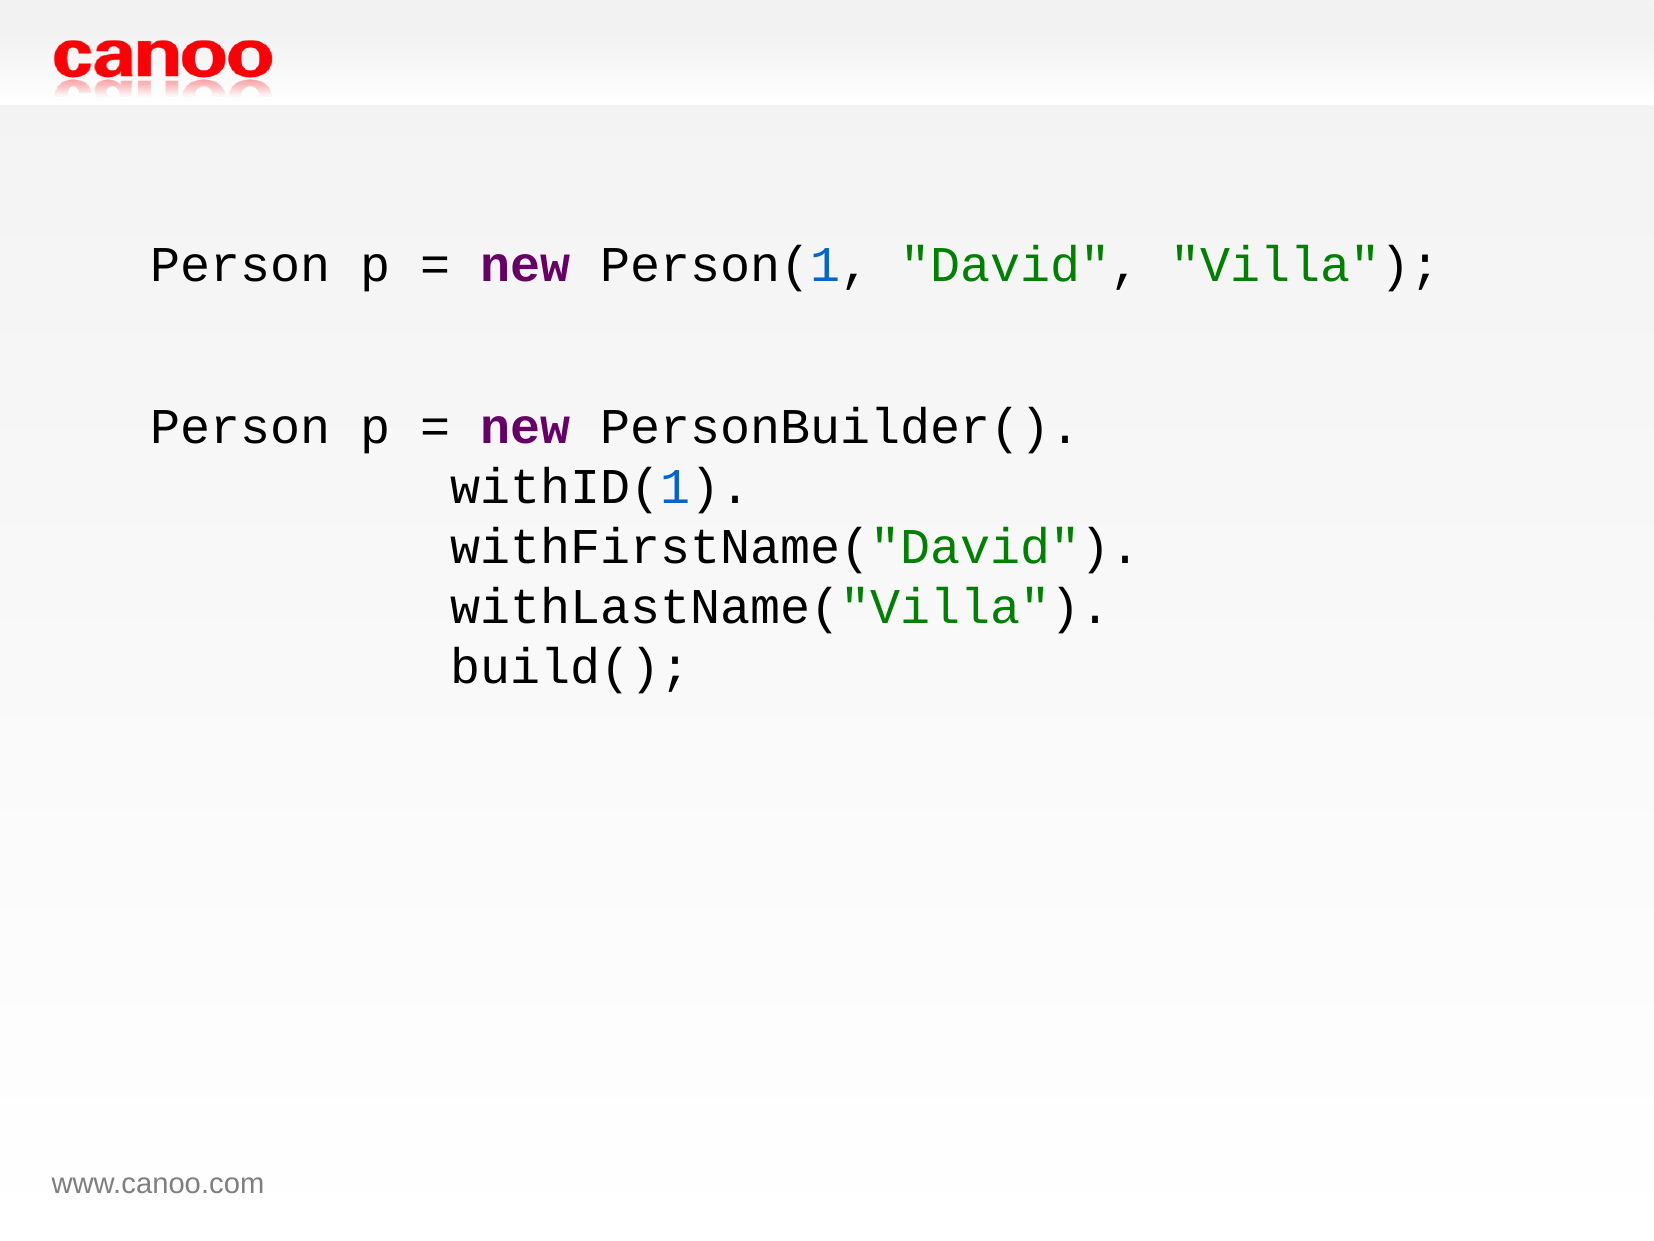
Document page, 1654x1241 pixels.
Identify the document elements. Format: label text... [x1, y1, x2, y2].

picture [51, 37, 273, 119]
subtitle Person p = new Person(1, "David", "Villa"); Person p = new PersonBuilder(). withID(1). withFirstName("David"). withLastName("Villa"). build(); [150, 146, 1613, 1101]
